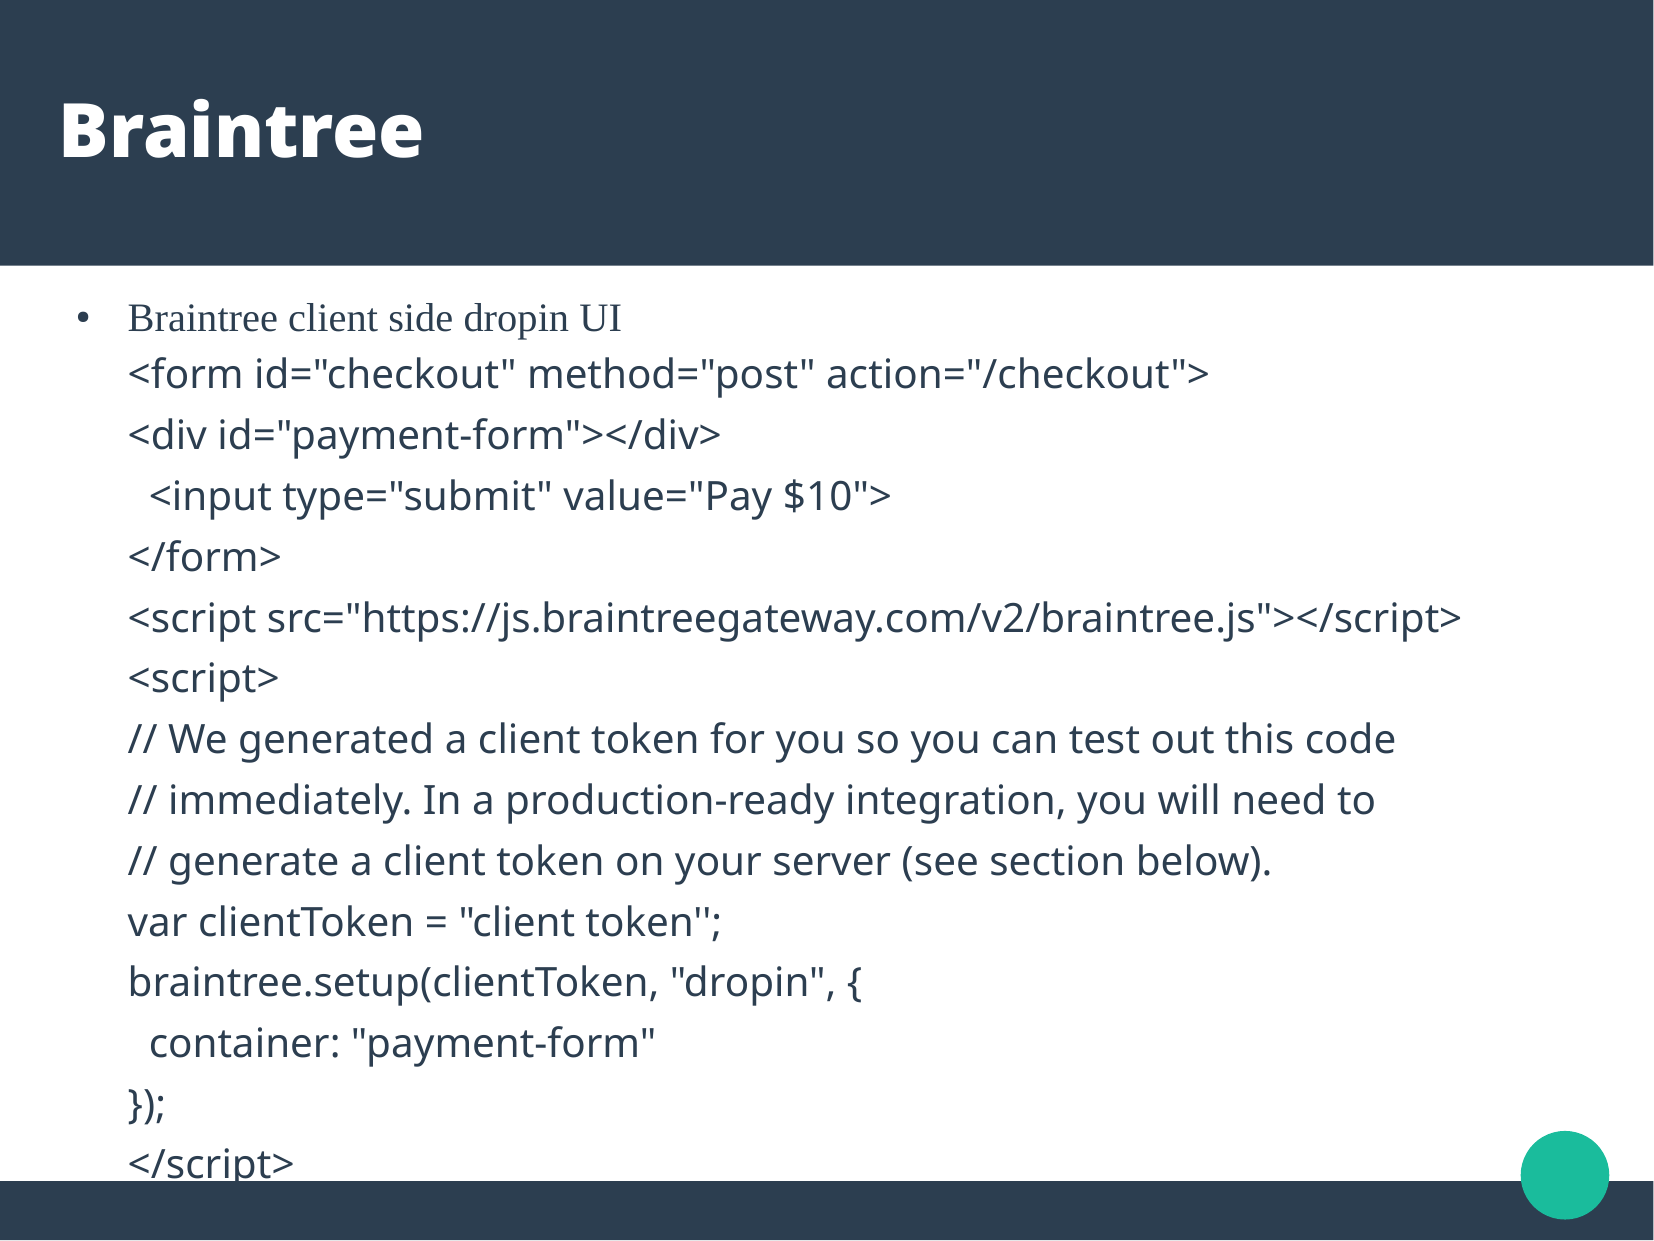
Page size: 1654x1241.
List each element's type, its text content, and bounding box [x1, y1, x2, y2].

list Braintree client side dropin UI <form id="checkout" method="post" action="/checkout"> <div id="payment-form"></div> <input type="submit" value="Pay $10"> </form> <script src="https://js.braintreegateway.com/v2/braintree.js"></script> <script> // We generated a client token for you so you can test out this code // immediately. In a production-ready integration, you will need to // generate a client token on your server (see section below). var clientToken = "client token''; braintree.setup(clientToken, "dropin", { container: "payment-form" }); </script> [59, 295, 1595, 1193]
title Braintree [59, 49, 1595, 207]
